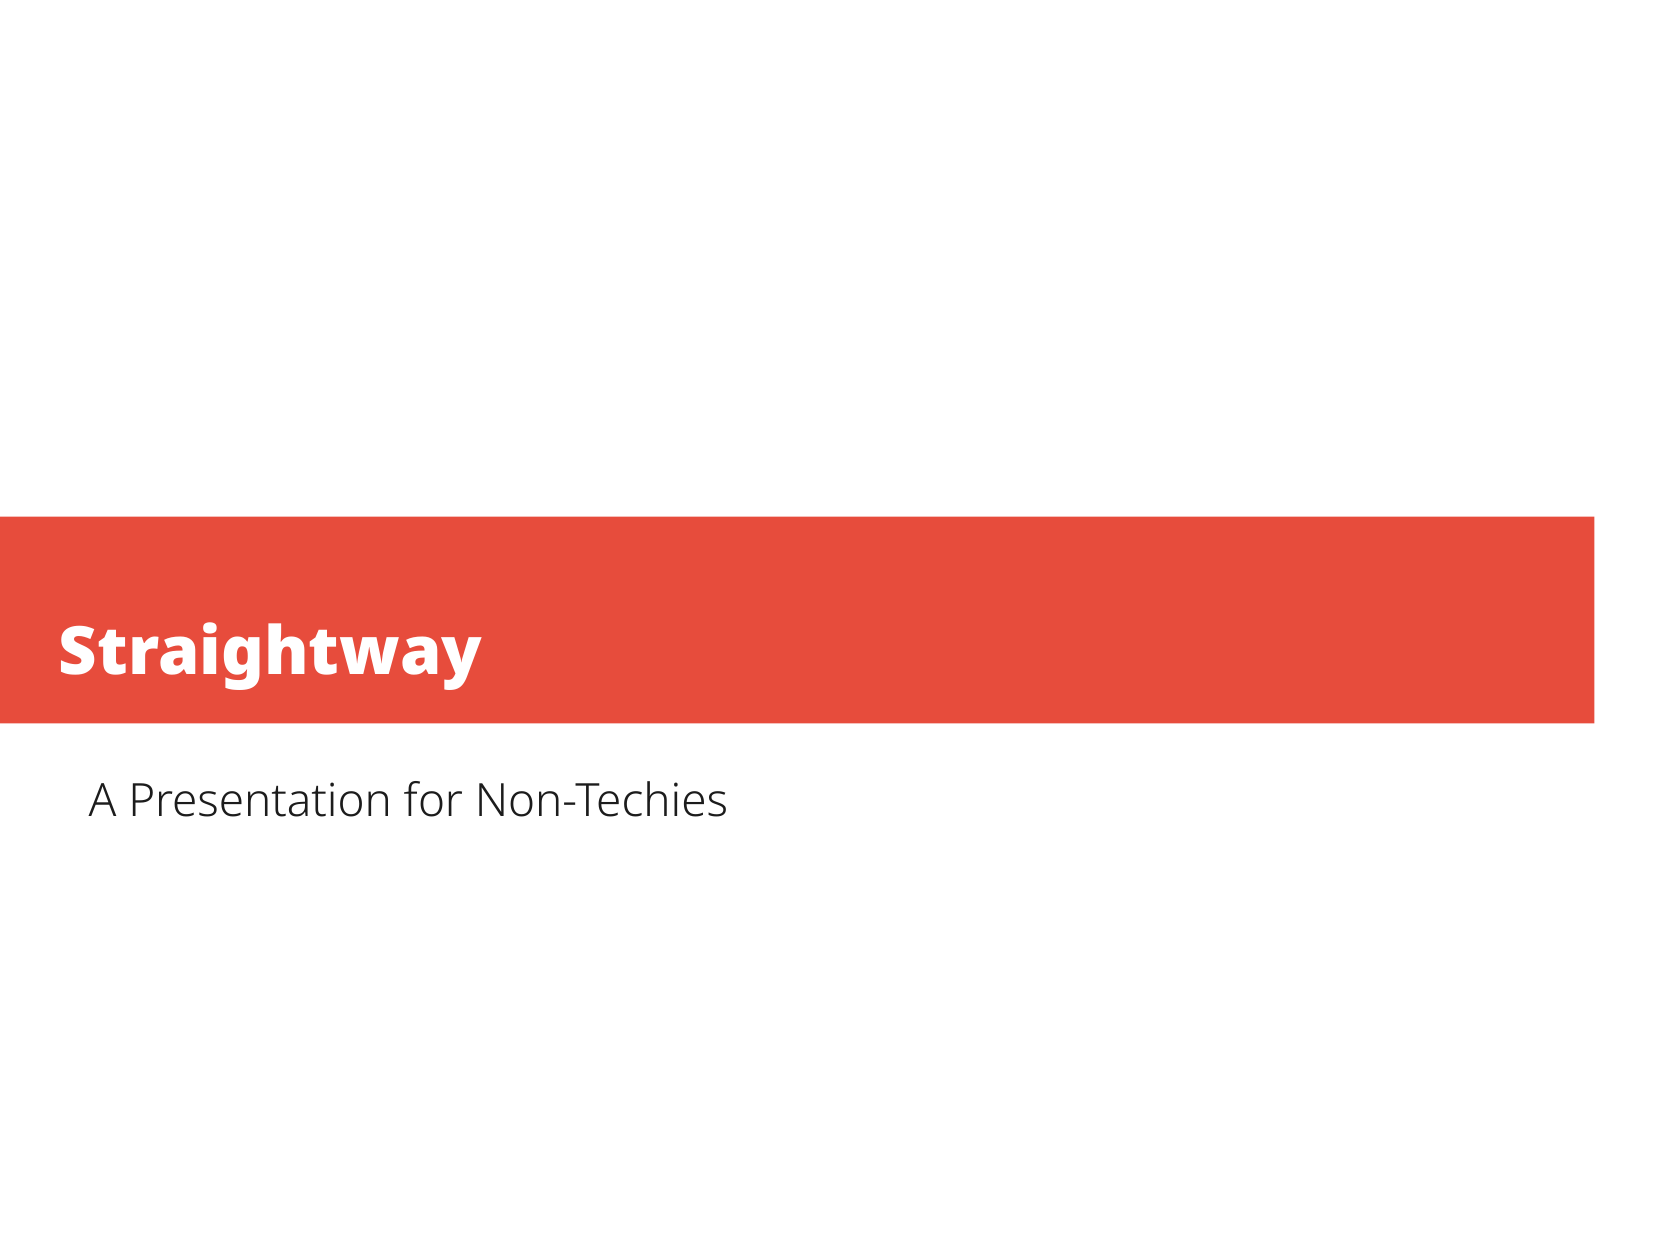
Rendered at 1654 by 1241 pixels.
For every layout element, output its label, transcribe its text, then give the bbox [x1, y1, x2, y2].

subtitle A Presentation for Non-Techies [88, 767, 1595, 1182]
title Straightway [59, 546, 1595, 694]
